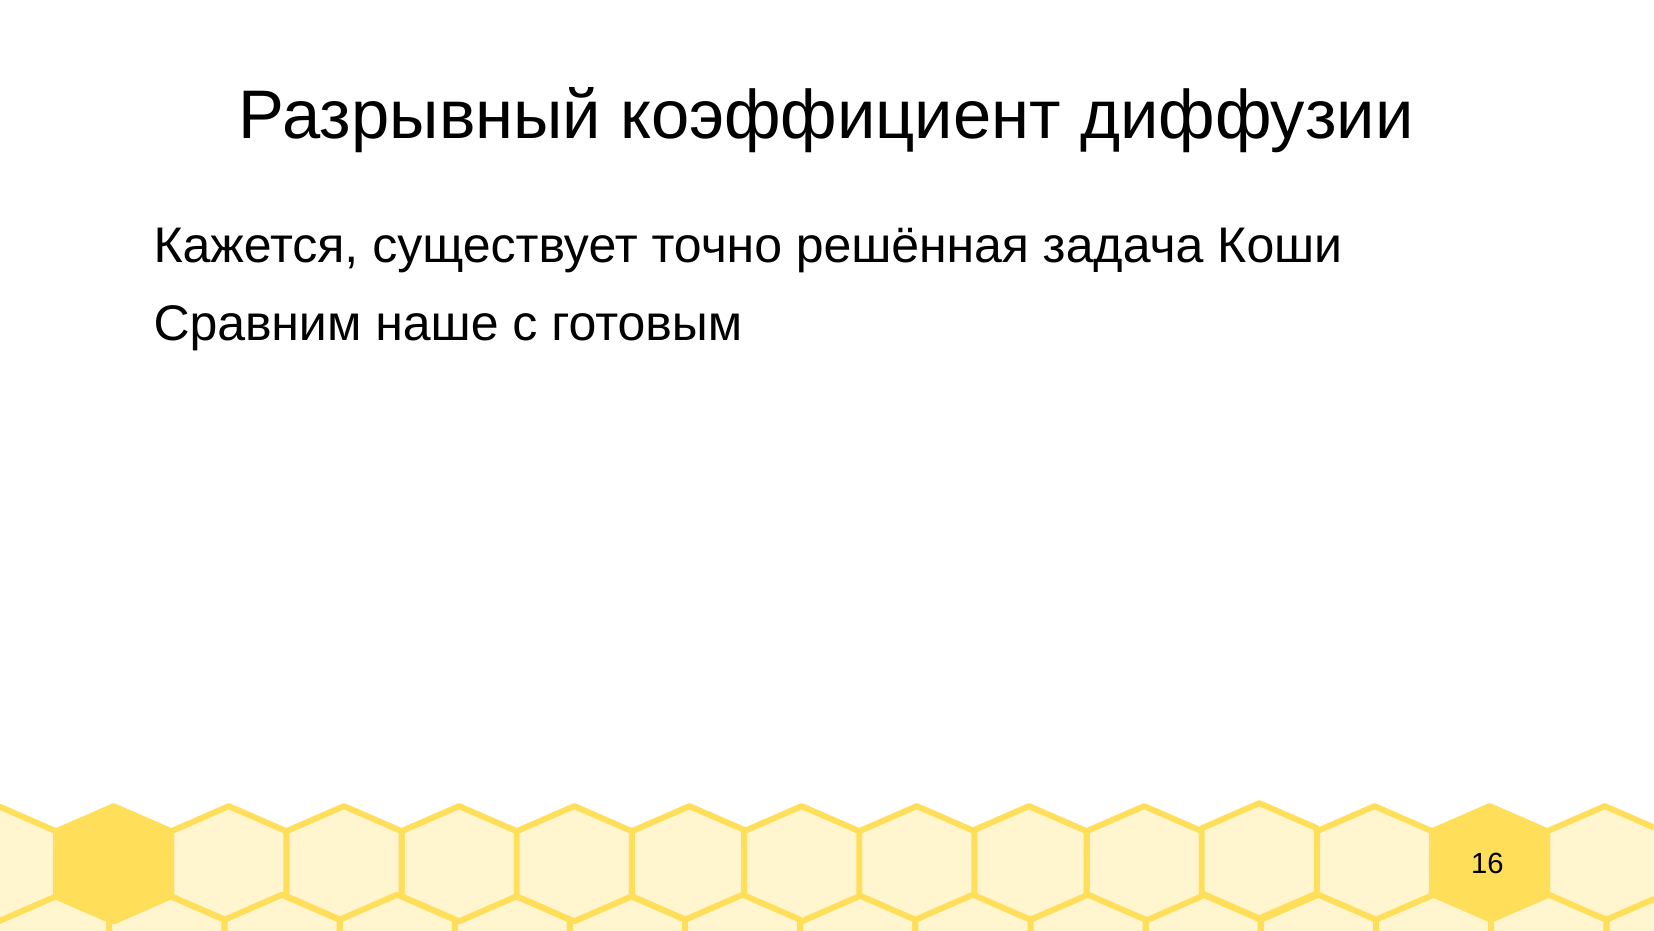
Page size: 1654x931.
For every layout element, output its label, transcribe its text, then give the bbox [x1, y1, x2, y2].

title Разрывный коэффициент диффузии [82, 37, 1571, 193]
list Кажется, существует точно решённая задача Коши Сравним наше с готовым [82, 217, 1571, 758]
